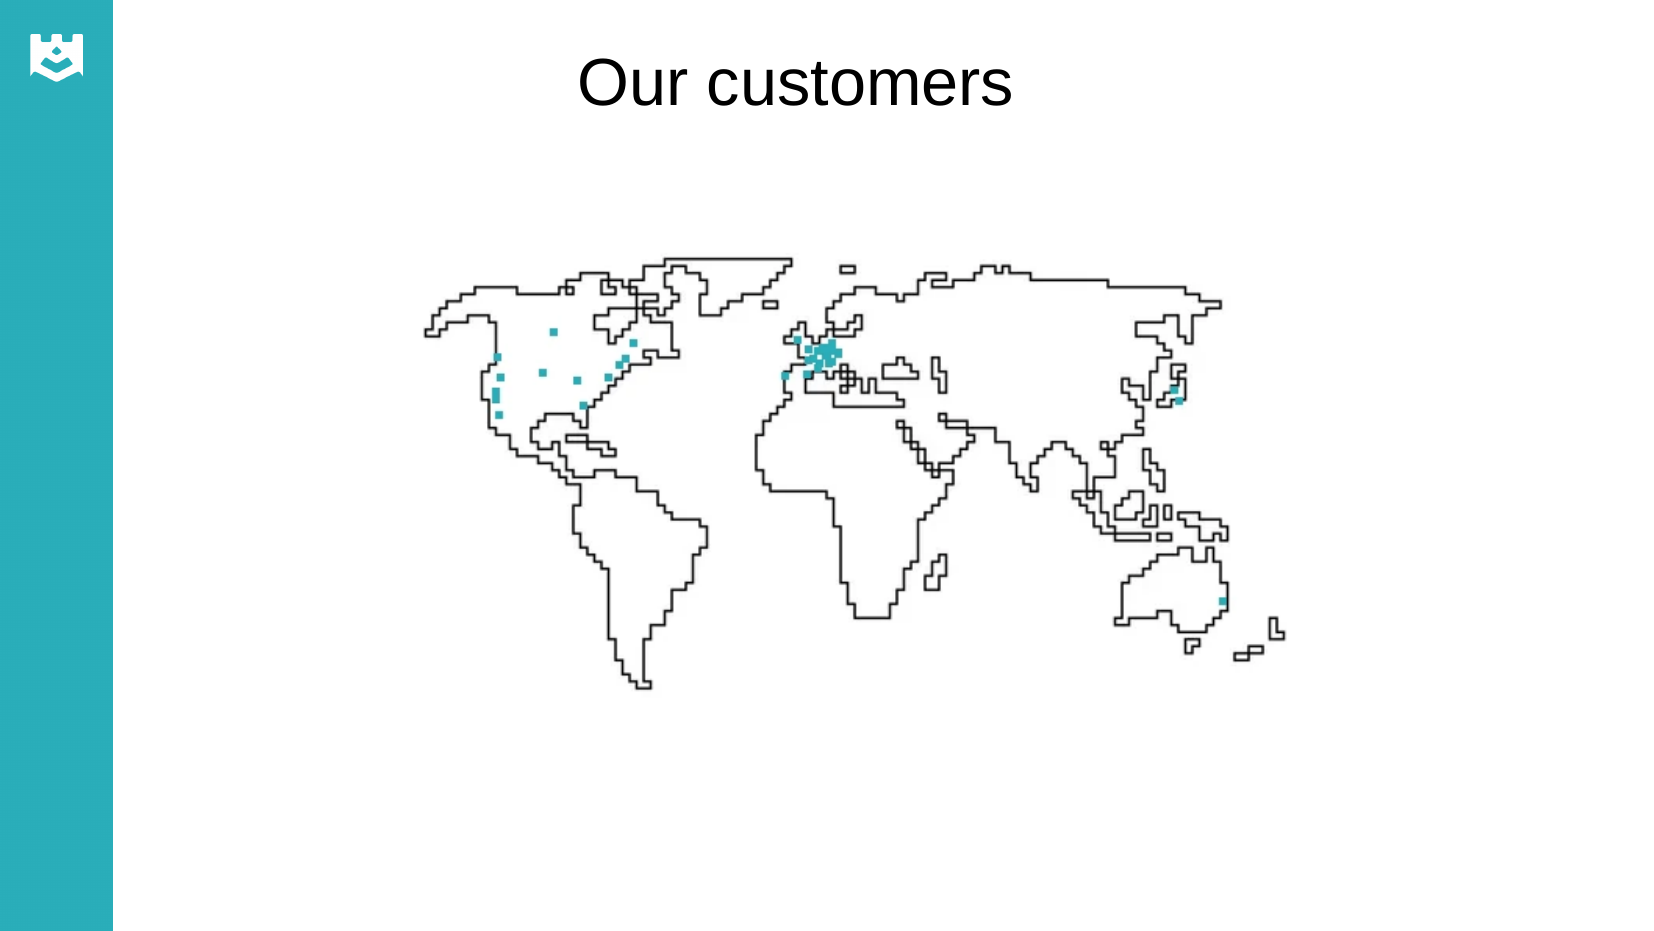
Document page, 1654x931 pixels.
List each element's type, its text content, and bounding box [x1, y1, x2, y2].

text_box Our customers [562, 37, 1654, 188]
picture [386, 122, 1324, 826]
picture [0, 0, 113, 931]
